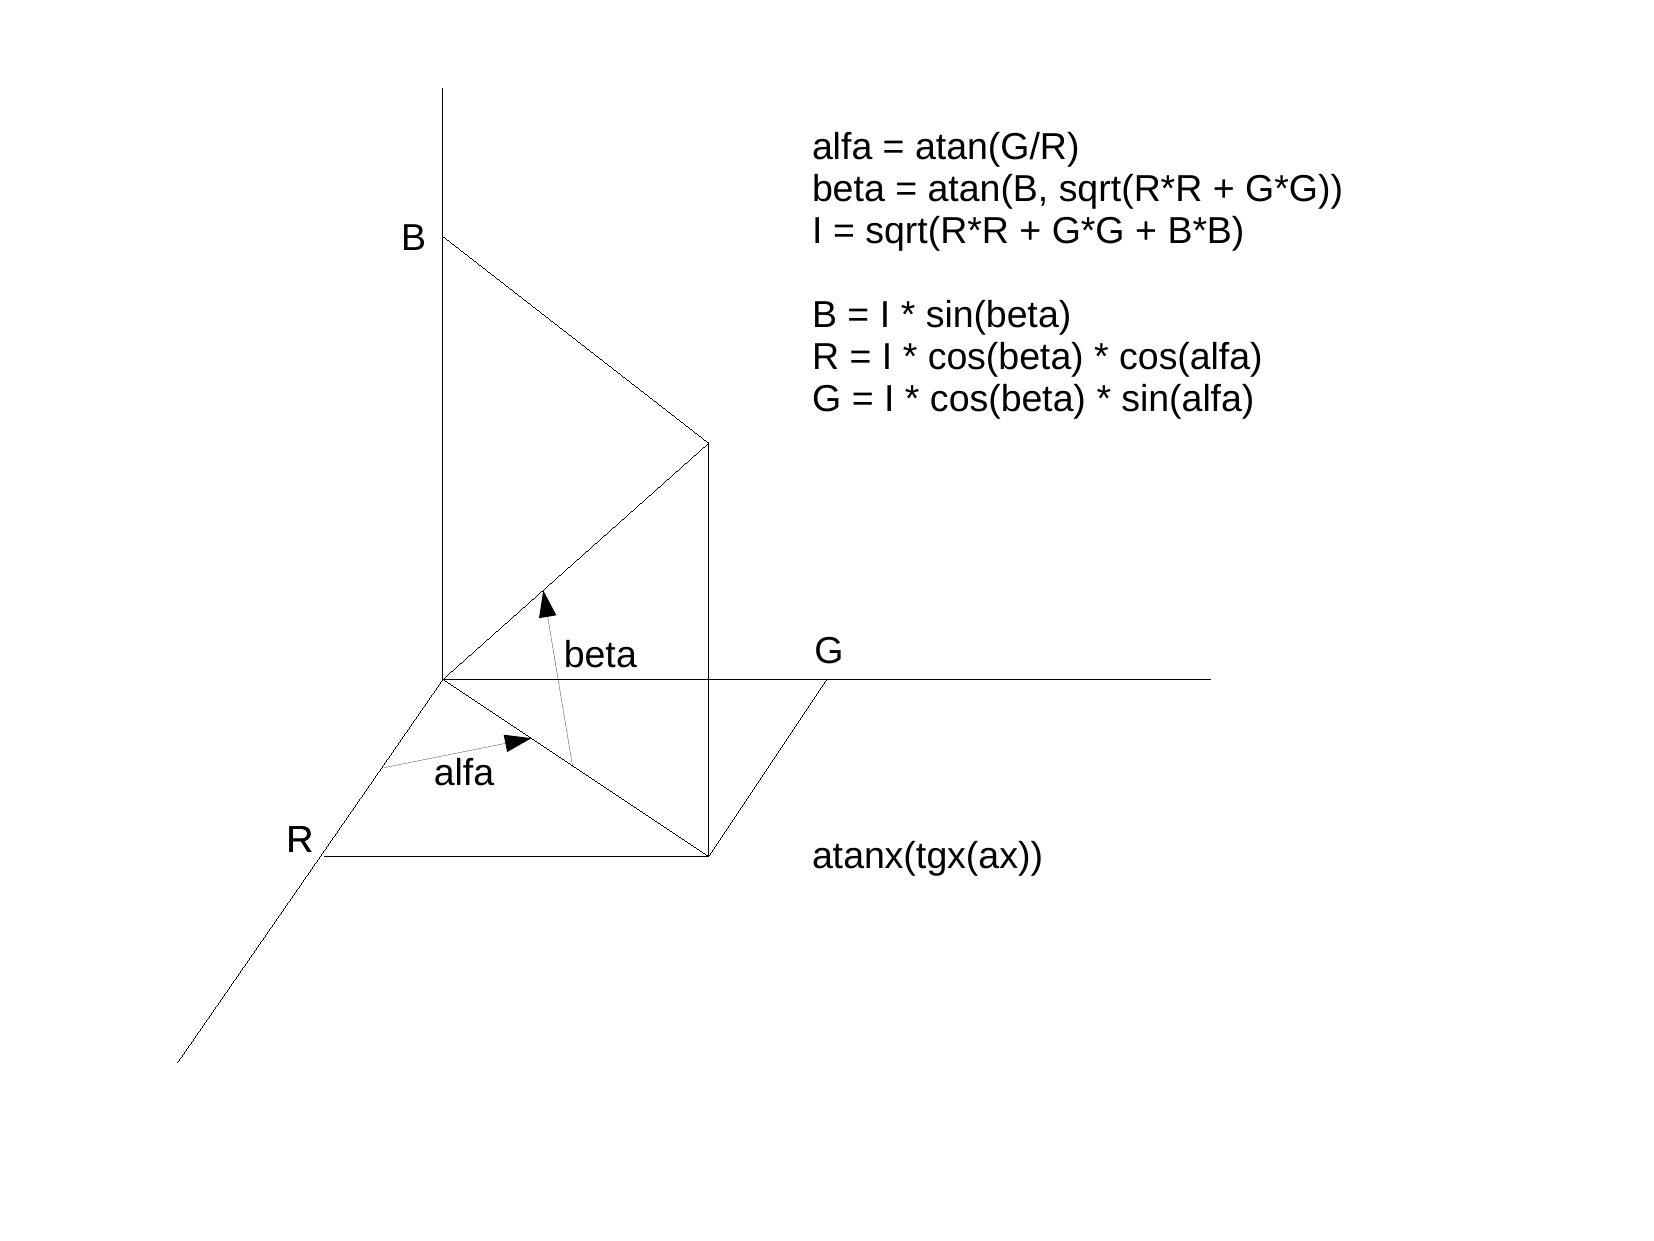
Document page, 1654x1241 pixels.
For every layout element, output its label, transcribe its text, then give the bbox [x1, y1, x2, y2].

text_box R [271, 810, 329, 868]
text_box atanx(tgx(ax)) [797, 826, 1058, 884]
text_box beta [549, 625, 668, 683]
text_box B [386, 208, 441, 266]
text_box alfa [419, 744, 538, 801]
text_box G [799, 622, 859, 680]
text_box alfa = atan(G/R) beta = atan(B, sqrt(R*R + G*G)) I = sqrt(R*R + G*G + B*B) B = I * sin(beta) R = I * cos(beta) * cos(alfa) G = I * cos(beta) * sin(alfa) [797, 118, 1536, 427]
